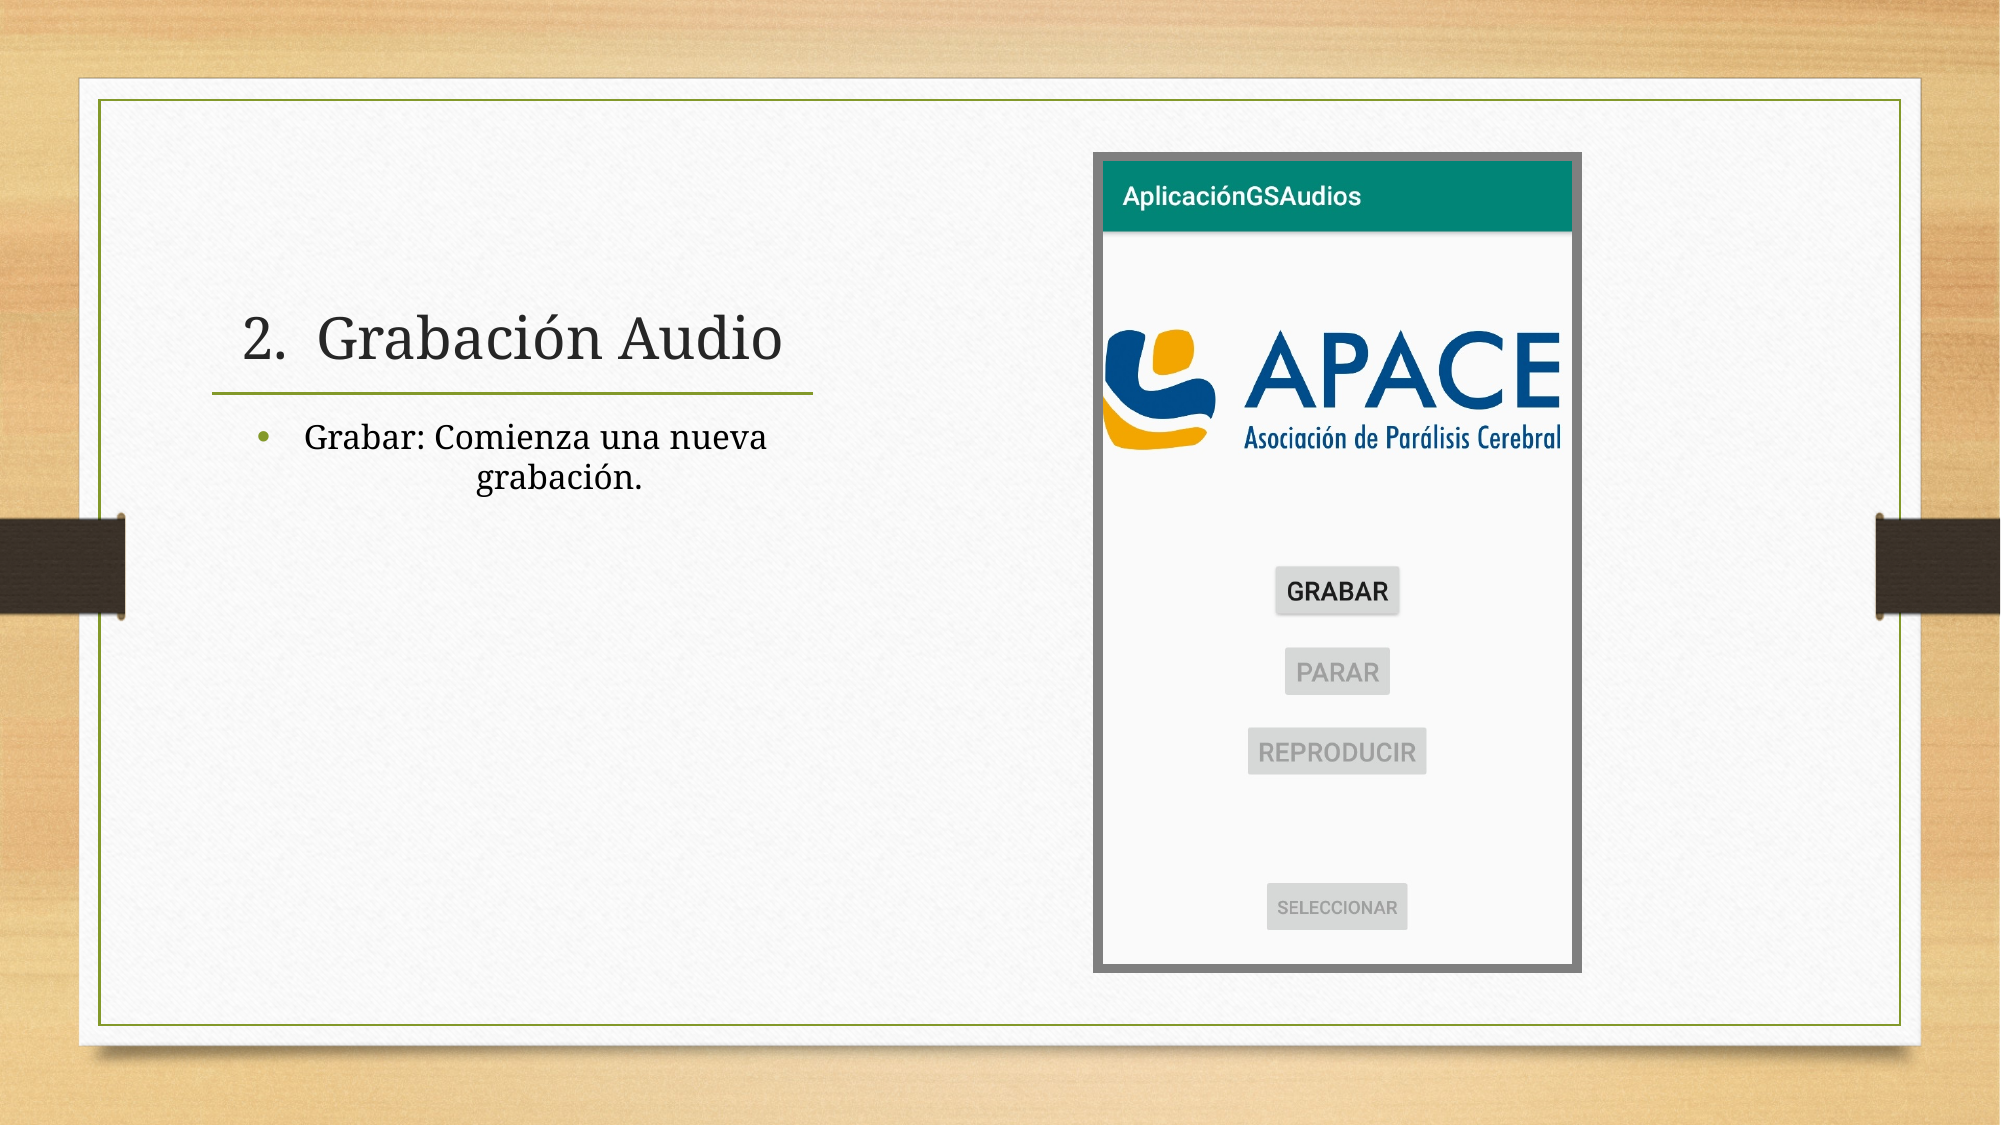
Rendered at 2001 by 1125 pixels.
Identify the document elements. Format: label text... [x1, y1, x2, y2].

picture [0, 0, 2000, 1125]
title 2. Grabación Audio [212, 161, 813, 379]
list Grabar: Comienza una nueva grabación. [212, 409, 813, 964]
